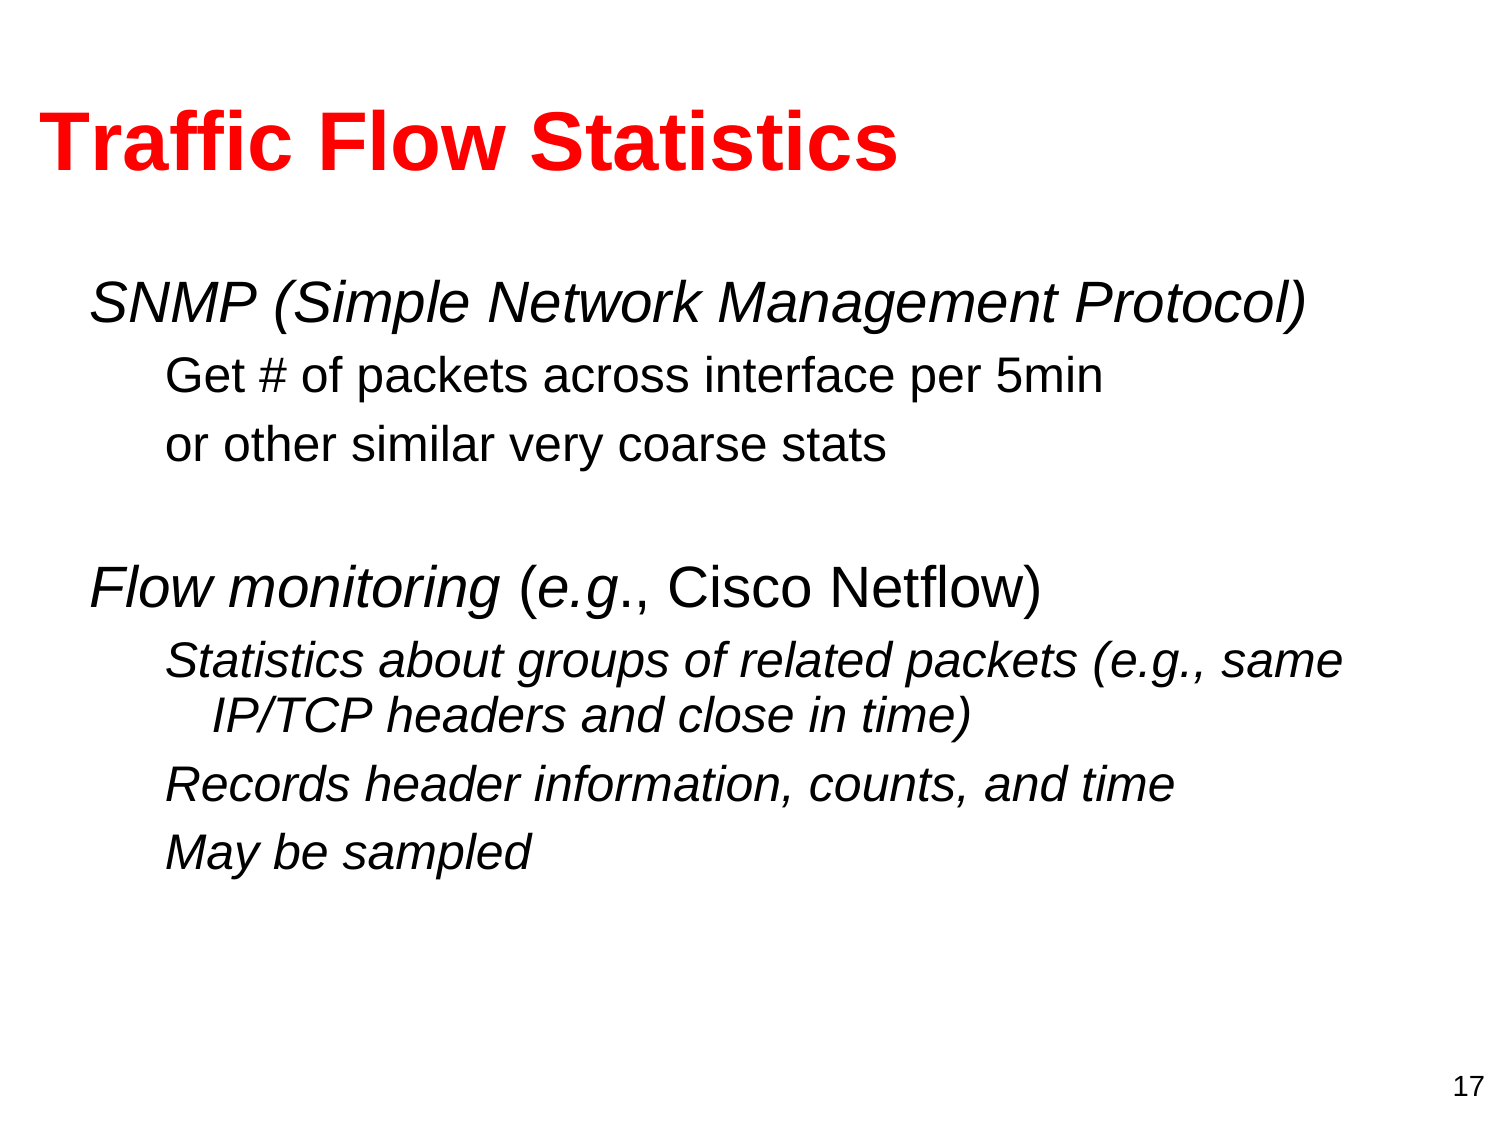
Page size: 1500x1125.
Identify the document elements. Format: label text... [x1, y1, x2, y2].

list SNMP (Simple Network Management Protocol) Get # of packets across interface per 5min or other similar very coarse stats Flow monitoring (e.g., Cisco Netflow) Statistics about groups of related packets (e.g., same IP/TCP headers and close in time) Records header information, counts, and time May be sampled [75, 262, 1426, 1042]
title Traffic Flow Statistics [24, 47, 1463, 236]
